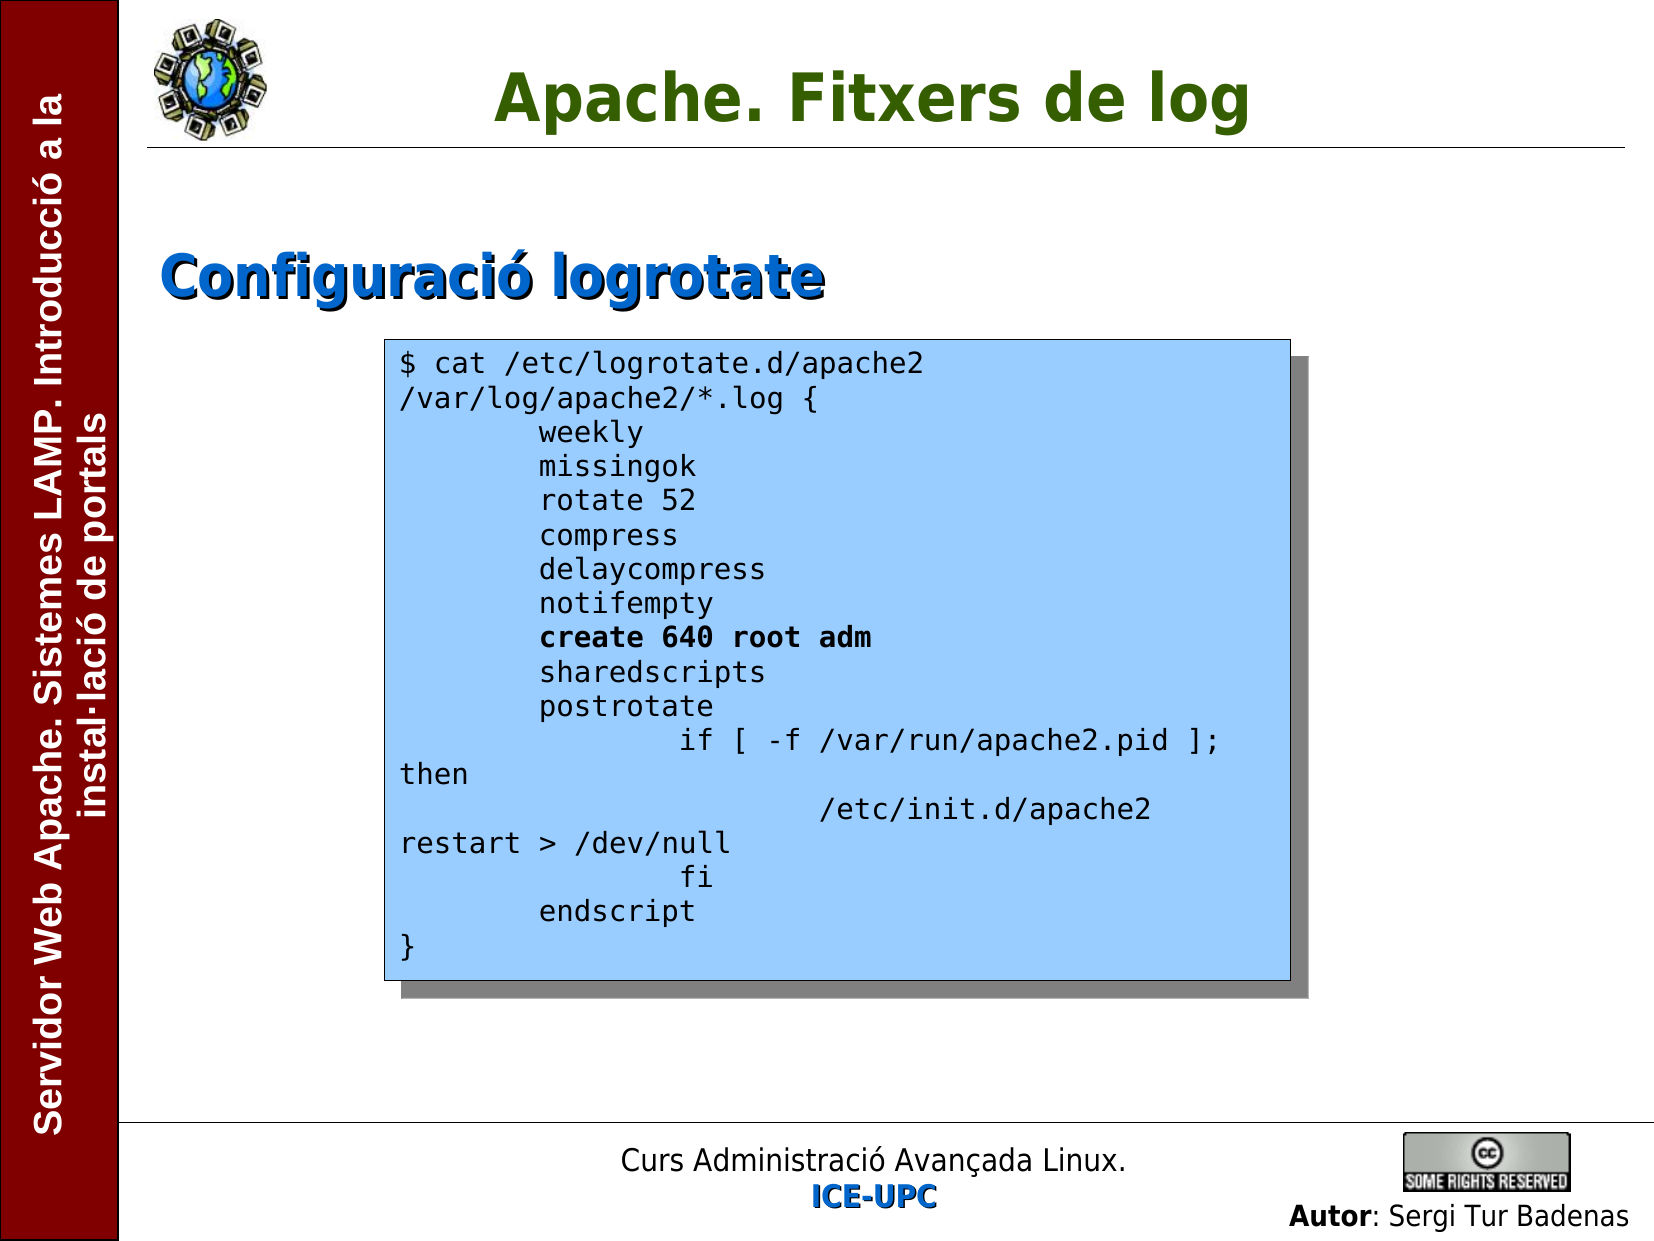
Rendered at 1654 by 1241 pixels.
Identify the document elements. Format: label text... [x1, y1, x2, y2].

text_box $ cat /etc/logrotate.d/apache2 /var/log/apache2/*.log { weekly missingok rotate 52 compress delaycompress notifempty create 640 root adm sharedscripts postrotate if [ -f /var/run/apache2.pid ]; then /etc/init.d/apache2 restart > /dev/null fi endscript } [384, 339, 1291, 981]
picture [154, 19, 268, 56]
picture [1403, 1132, 1571, 1192]
title Apache. Fitxers de log [129, 56, 1619, 141]
list Configuració logrotate [141, 242, 1630, 1078]
